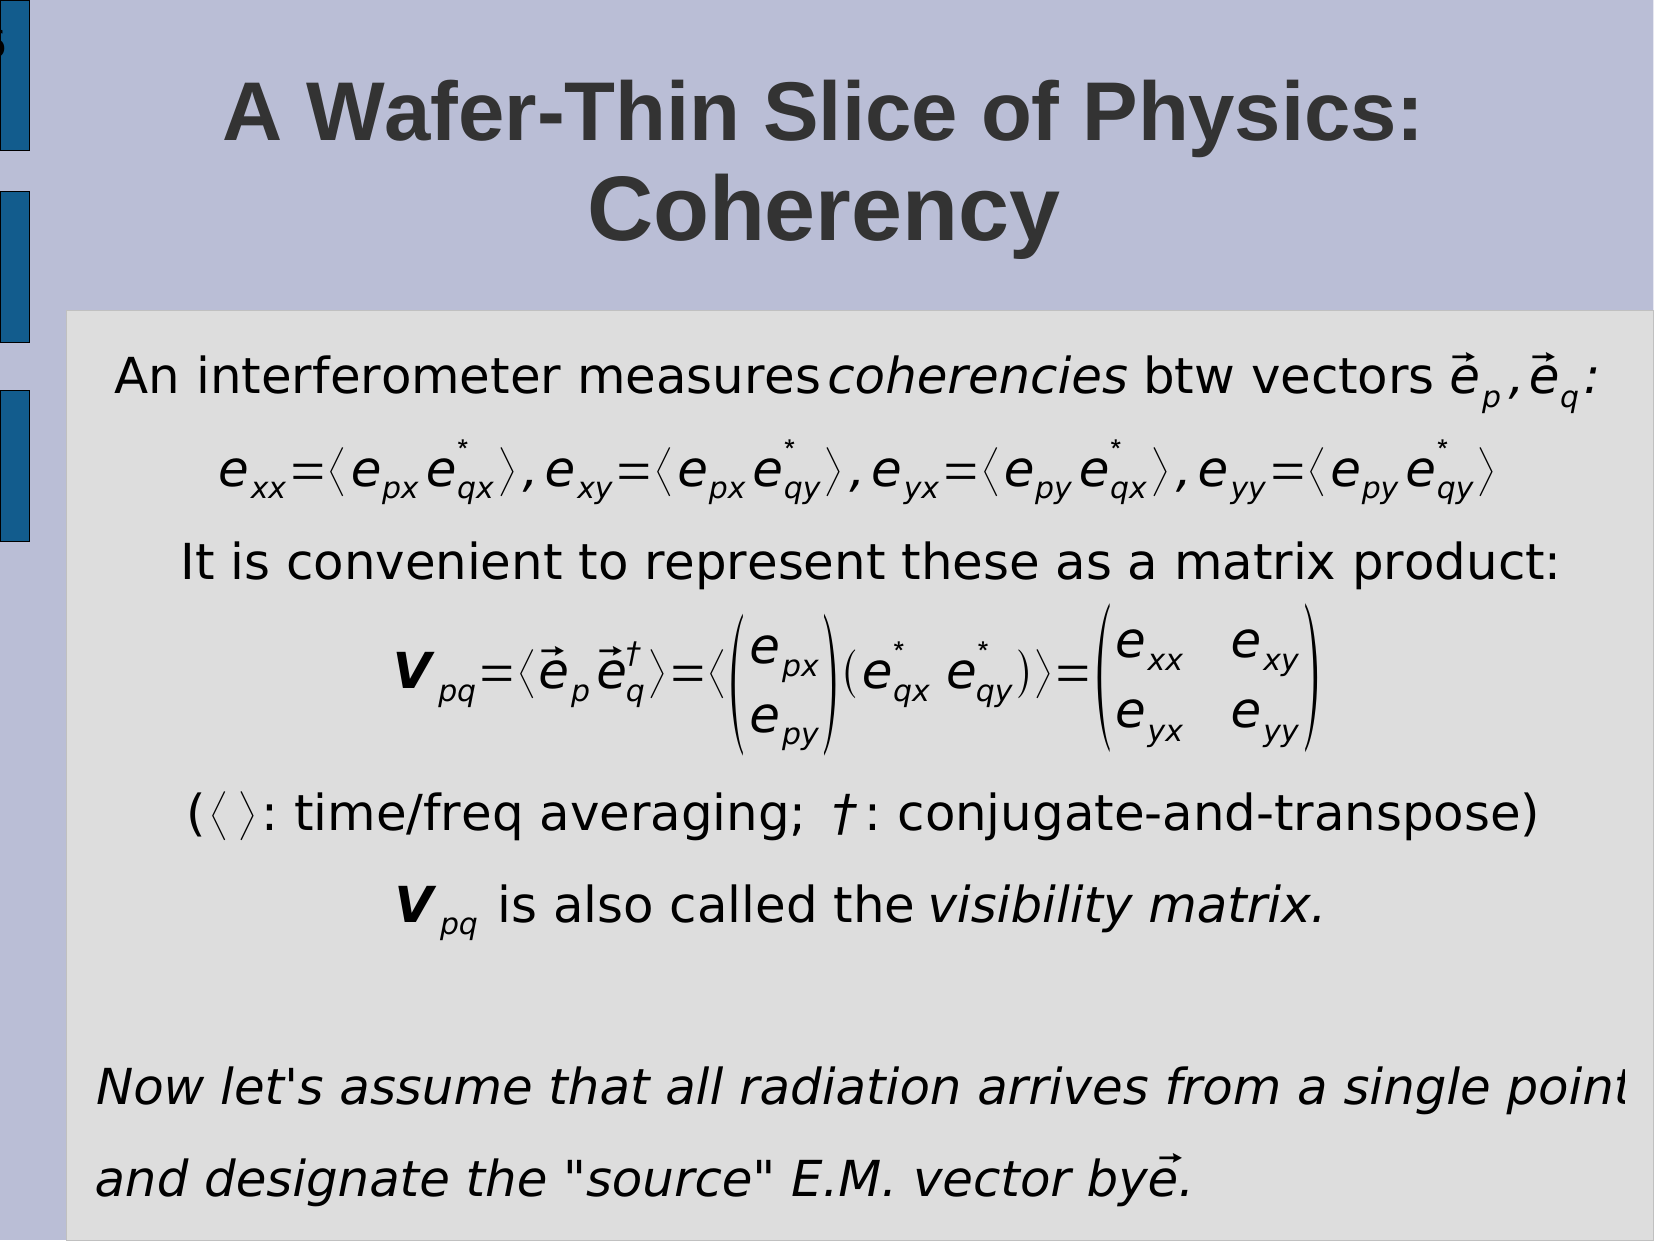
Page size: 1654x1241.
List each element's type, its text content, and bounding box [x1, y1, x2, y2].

chart [88, 324, 1625, 1213]
title A Wafer-Thin Slice of Physics: Coherency [118, 59, 1531, 267]
text_box <number> [0, 15, 205, 89]
